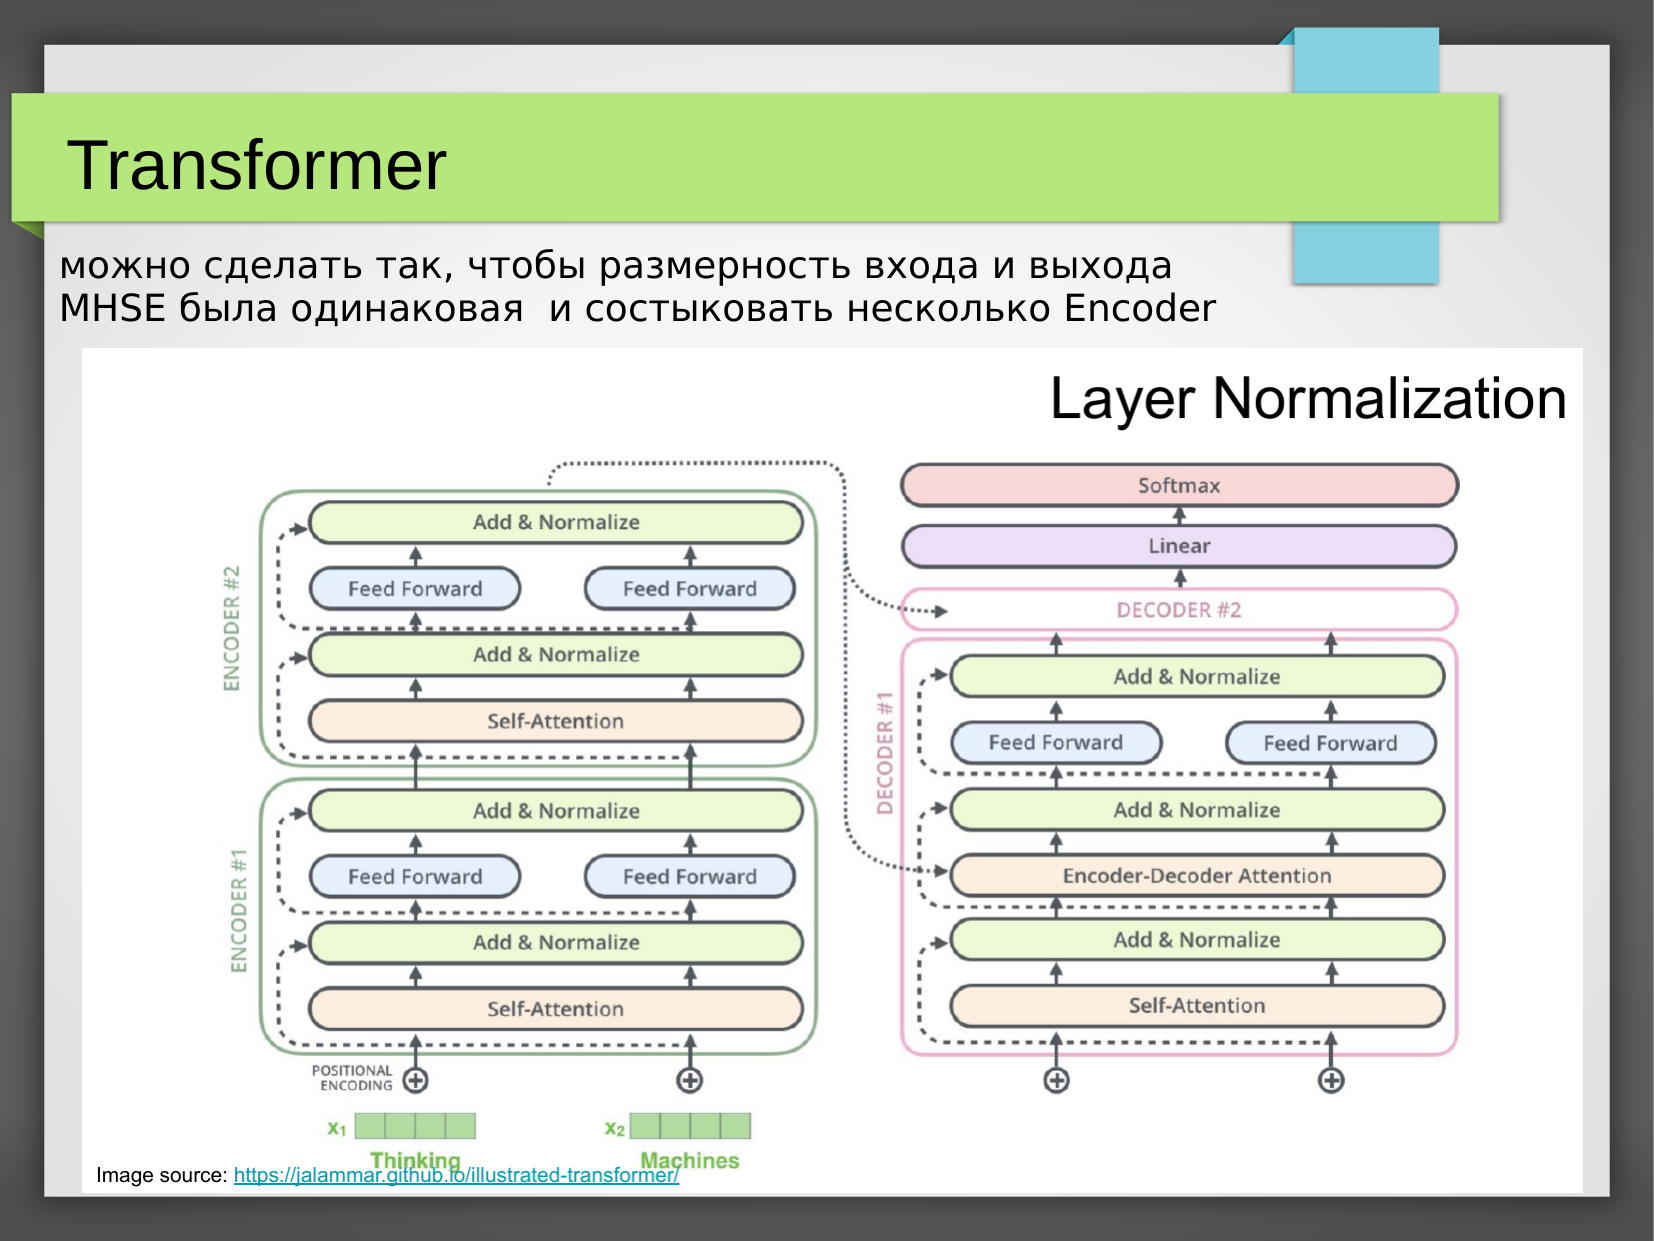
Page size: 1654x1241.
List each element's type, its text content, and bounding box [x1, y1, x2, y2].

picture [0, 0, 1654, 1241]
title Transformer [46, 125, 1441, 206]
text_box можно сделать так, чтобы размерность входа и выхода MHSE была одинаковая и состыковать несколько Encoder [44, 236, 1548, 382]
